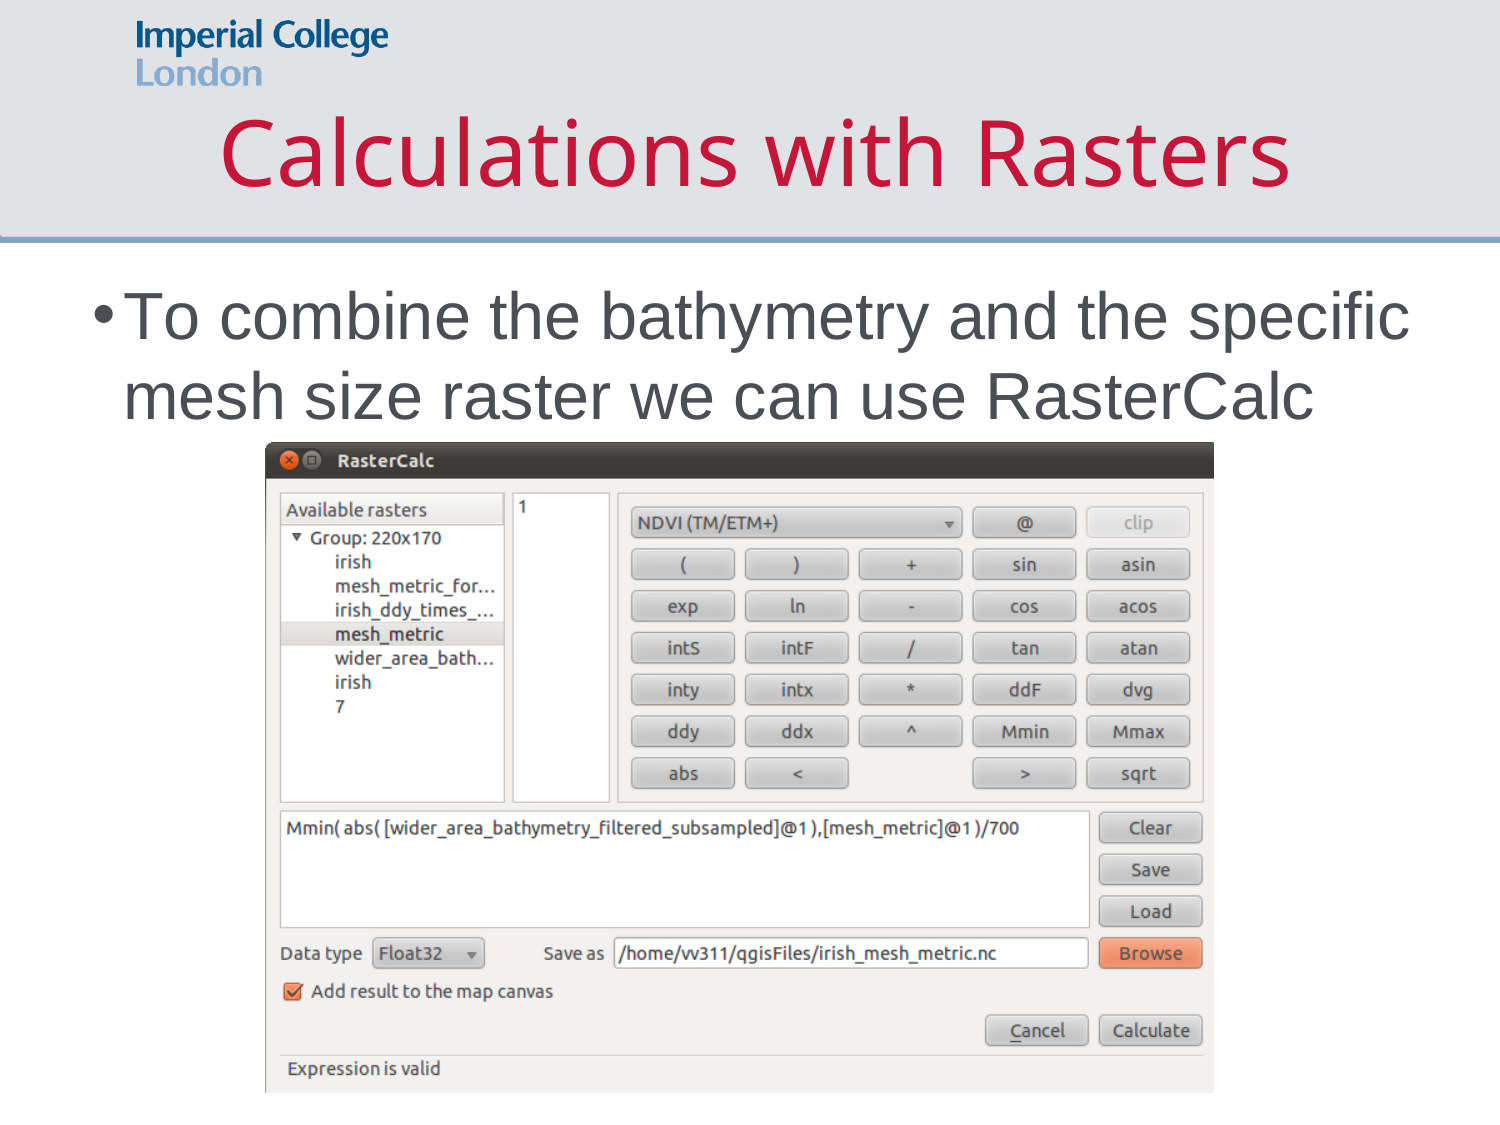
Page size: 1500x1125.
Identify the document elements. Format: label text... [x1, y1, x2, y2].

picture [0, 0, 1500, 243]
title Calculations with Rasters [137, 94, 1375, 205]
picture [265, 442, 1214, 1093]
list To combine the bathymetry and the specific mesh size raster we can use RasterCalc [29, 272, 1477, 562]
